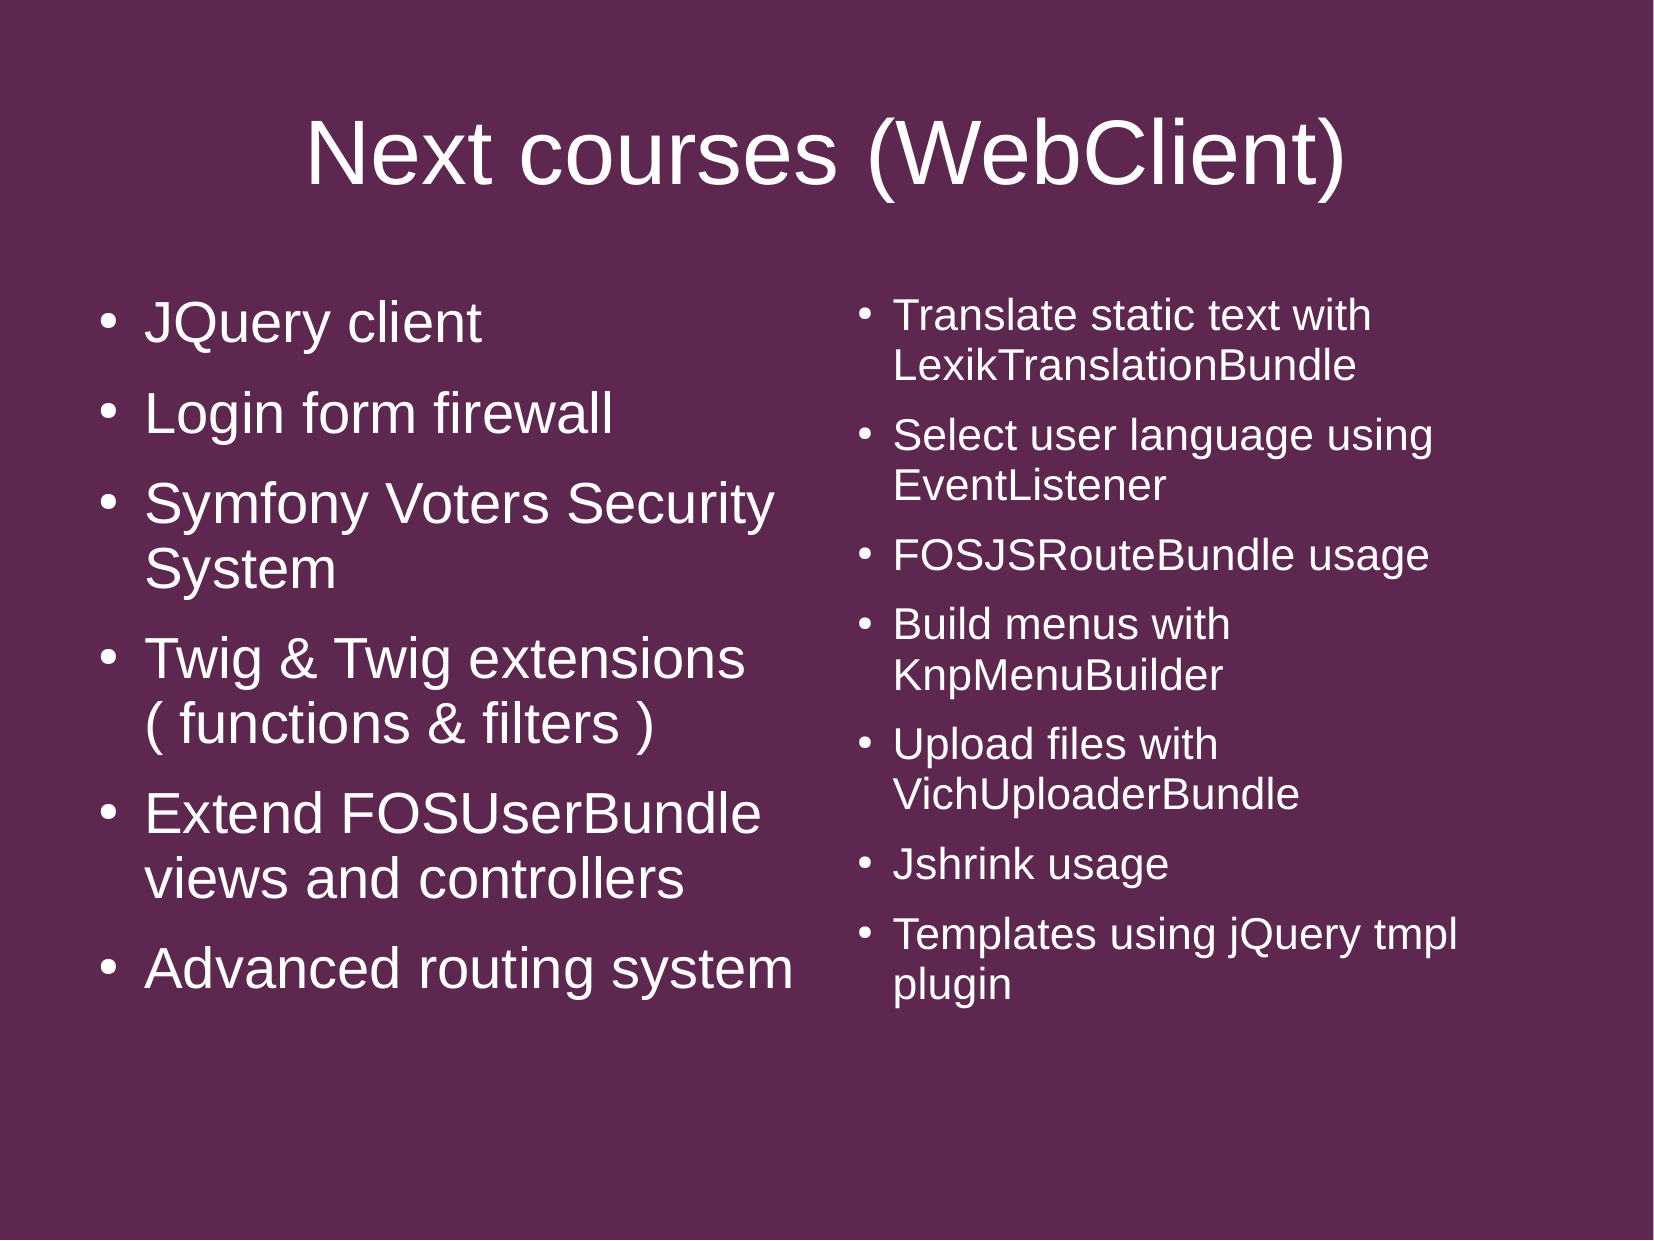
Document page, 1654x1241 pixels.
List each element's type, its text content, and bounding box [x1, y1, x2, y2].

list Translate static text with LexikTranslationBundle Select user language using EventListener FOSJSRouteBundle usage Build menus with KnpMenuBuilder Upload files with VichUploaderBundle Jshrink usage Templates using jQuery tmpl plugin [845, 290, 1572, 1010]
title Next courses (WebClient) [82, 49, 1571, 257]
list JQuery client Login form firewall Symfony Voters Security System Twig & Twig extensions ( functions & filters ) Extend FOSUserBundle views and controllers Advanced routing system [82, 290, 809, 1010]
